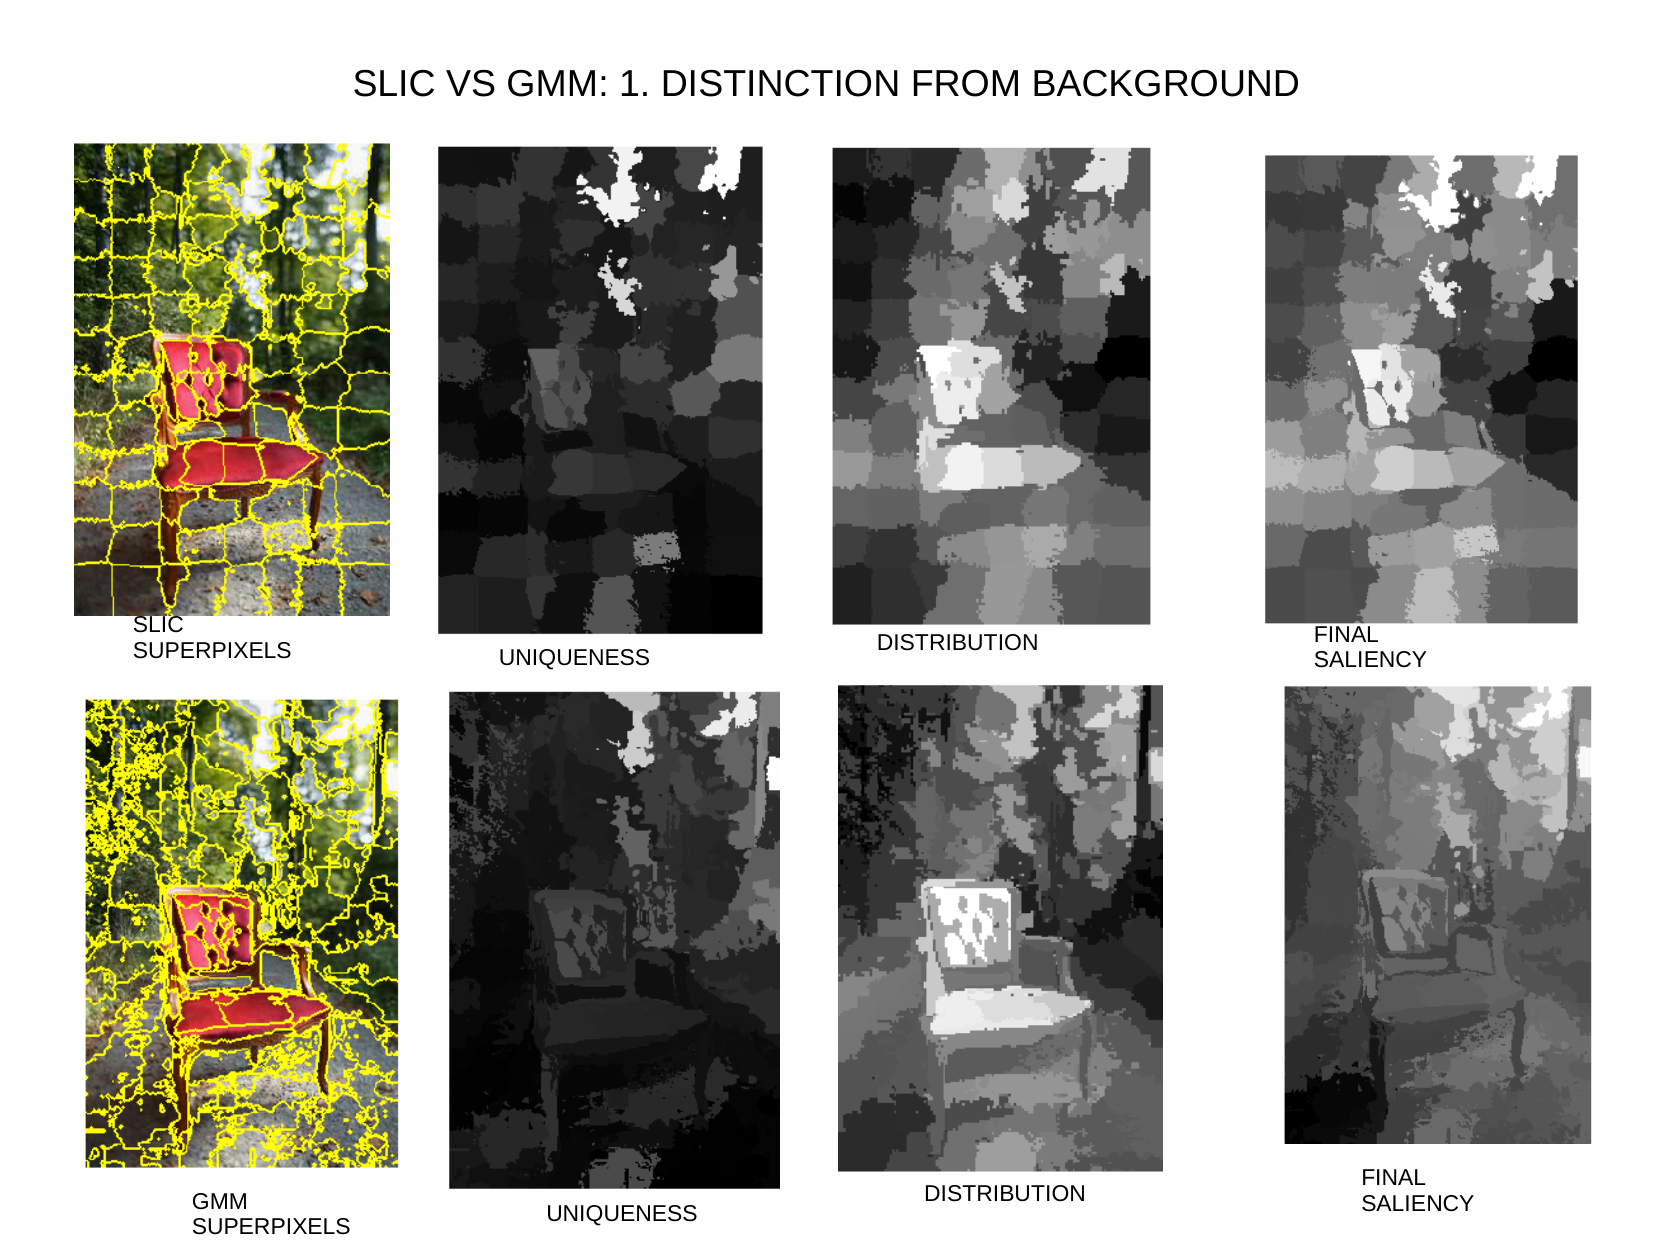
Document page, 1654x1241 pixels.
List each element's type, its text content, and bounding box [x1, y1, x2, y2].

picture [448, 684, 780, 1193]
text_box SLIC SUPERPIXELS [118, 604, 308, 696]
text_box DISTRIBUTION [909, 1172, 1134, 1239]
text_box DISTRIBUTION [862, 622, 1087, 689]
title SLIC VS GMM: 1. DISTINCTION FROM BACKGROUND [82, 32, 1571, 136]
picture [437, 139, 768, 638]
text_box UNIQUENESS [484, 637, 674, 686]
picture [838, 684, 1163, 1173]
text_box UNIQUENESS [531, 1192, 721, 1241]
picture [74, 141, 390, 616]
text_box FINAL SALIENCY [1346, 1157, 1536, 1226]
text_box GMM SUPERPIXELS [177, 1181, 367, 1241]
text_box FINAL SALIENCY [1299, 614, 1465, 681]
picture [1281, 684, 1595, 1144]
picture [1264, 153, 1583, 626]
picture [825, 139, 1157, 626]
picture [82, 696, 402, 1169]
